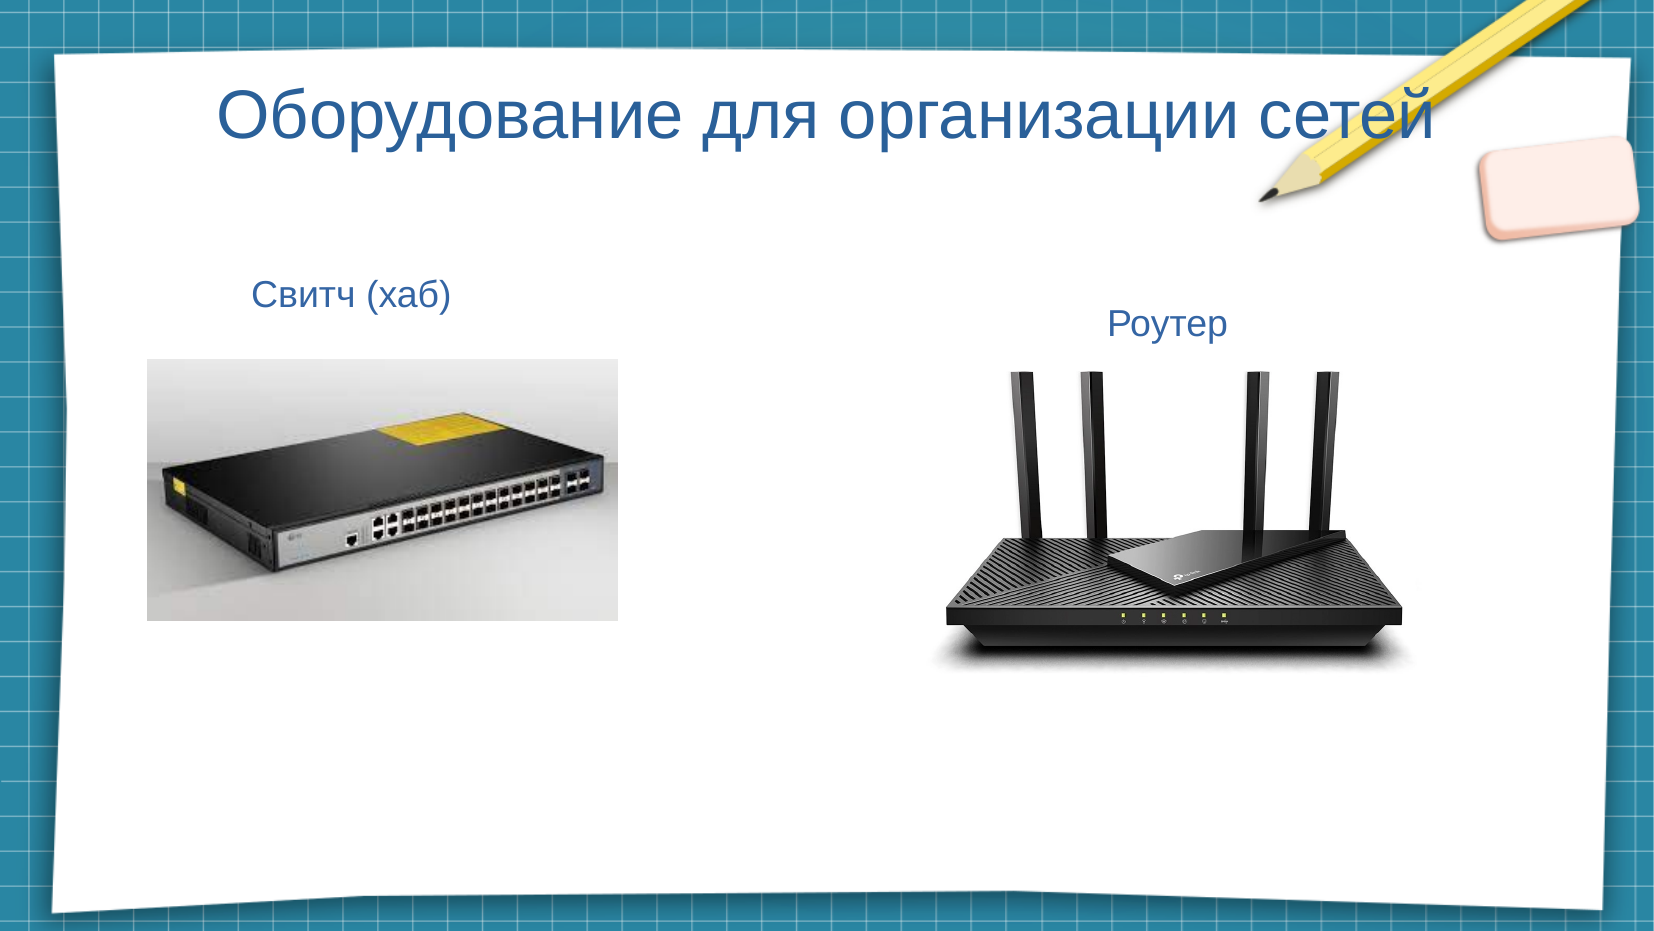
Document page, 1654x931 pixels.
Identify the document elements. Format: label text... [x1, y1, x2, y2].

picture [0, 0, 1654, 931]
title Оборудование для организации сетей [82, 37, 1571, 193]
text_box Роутер [1092, 295, 1243, 353]
text_box Свитч (хаб) [236, 265, 467, 323]
